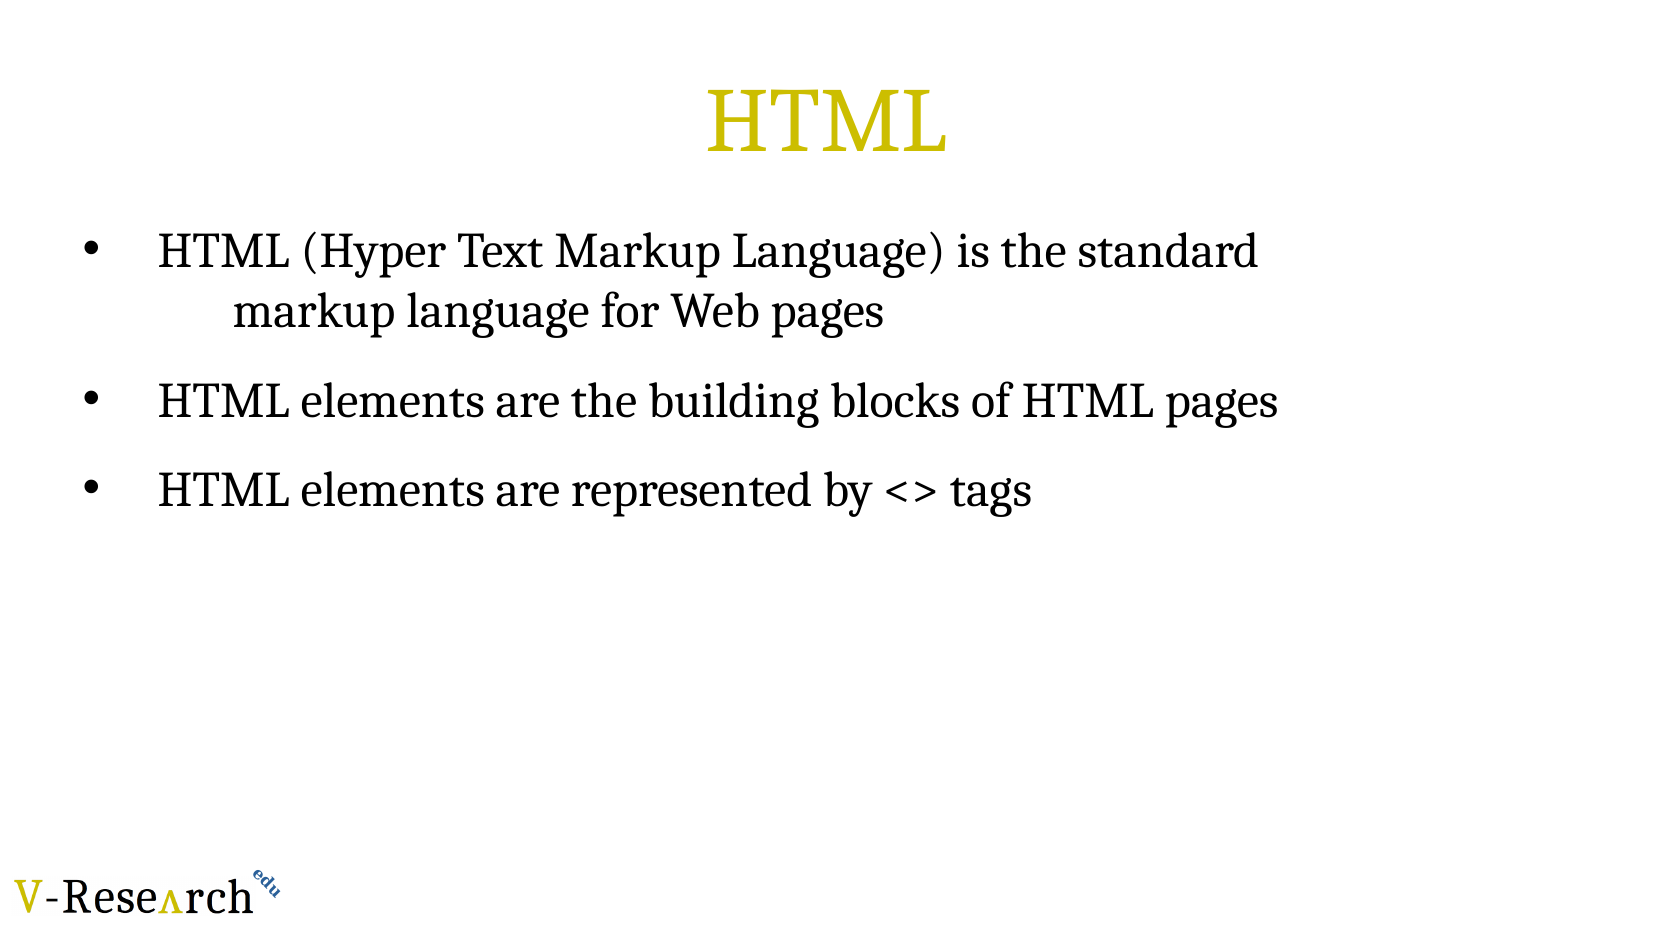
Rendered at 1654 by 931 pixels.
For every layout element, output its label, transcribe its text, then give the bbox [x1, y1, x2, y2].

picture [11, 876, 255, 916]
text_box edu [222, 847, 333, 931]
title HTML [82, 37, 1571, 193]
list HTML (Hyper Text Markup Language) is the standard markup language for Web pages HTML elements are the building blocks of HTML pages HTML elements are represented by <> tags [82, 217, 1571, 758]
